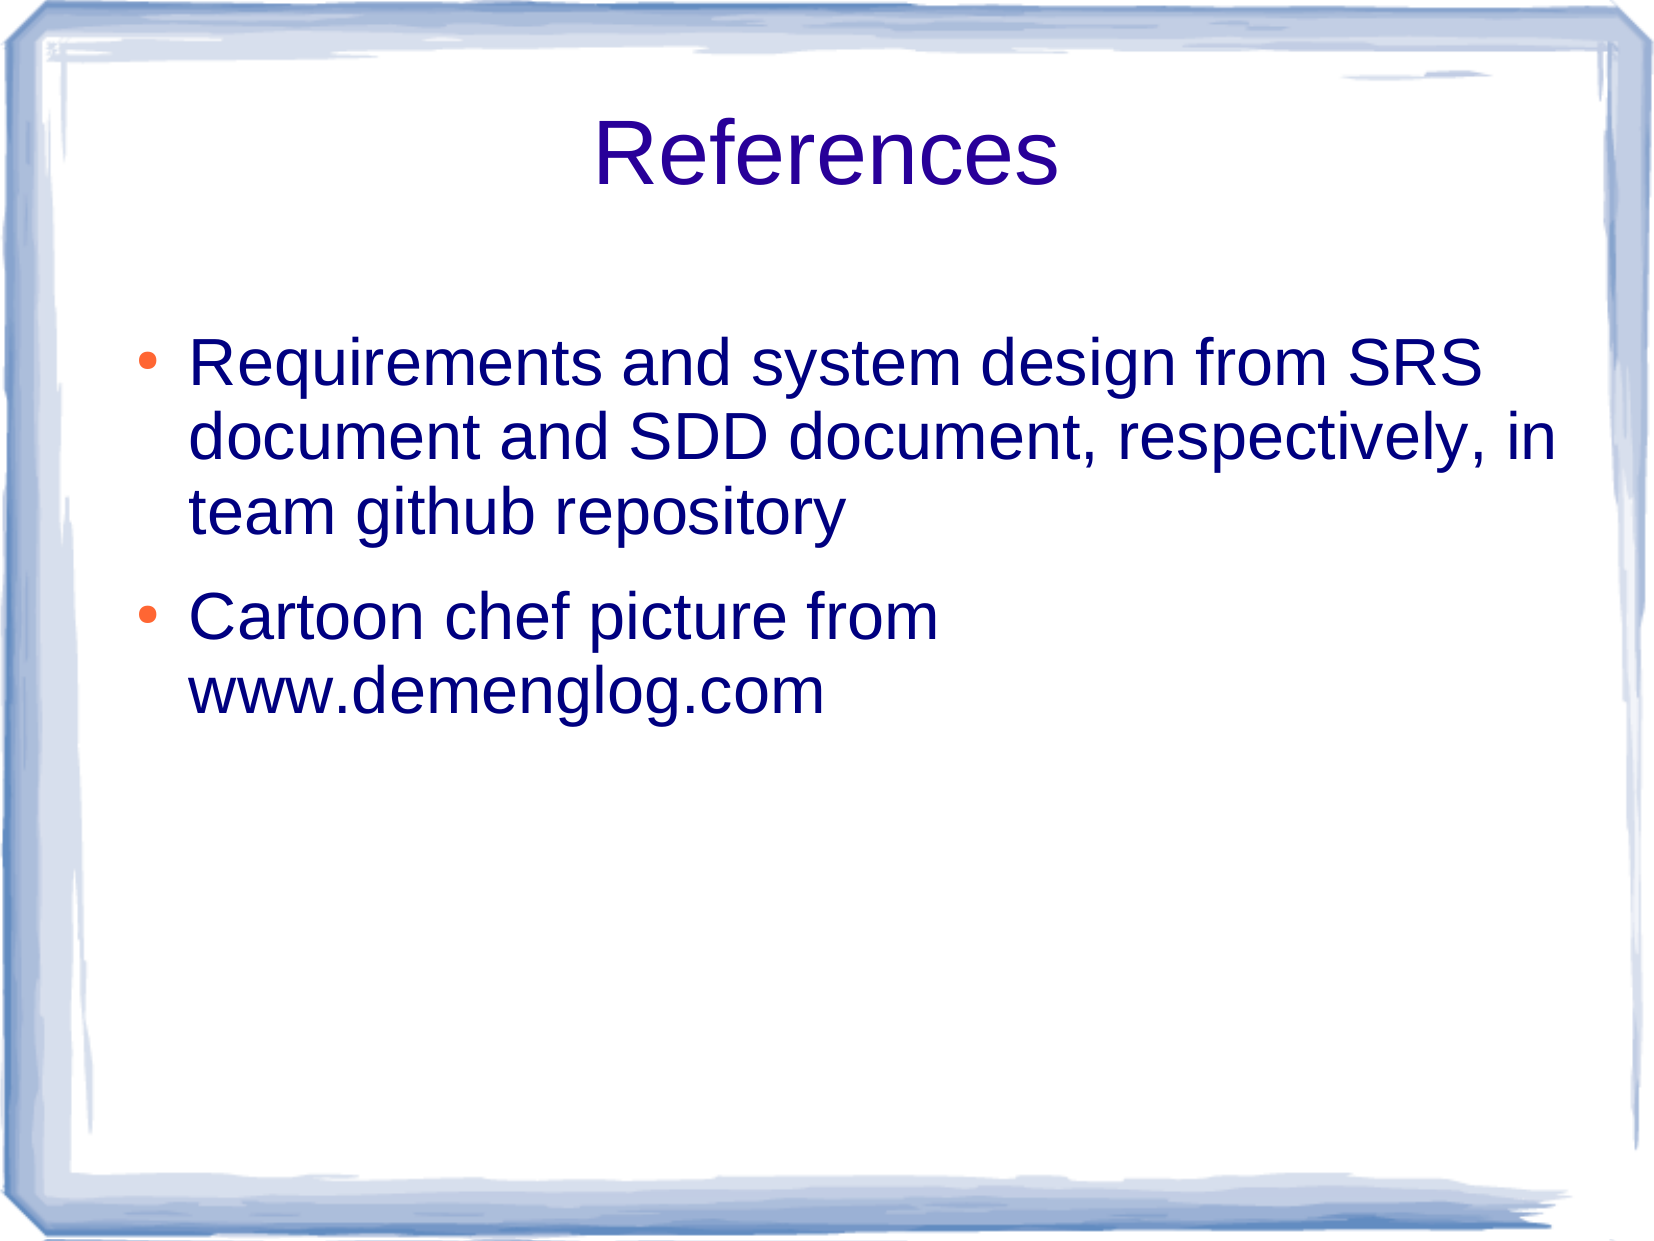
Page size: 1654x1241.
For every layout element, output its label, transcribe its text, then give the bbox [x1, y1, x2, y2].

picture [0, 0, 1654, 1241]
list Requirements and system design from SRS document and SDD document, respectively, in team github repository Cartoon chef picture from www.demenglog.com [118, 324, 1571, 1004]
title References [82, 49, 1571, 257]
